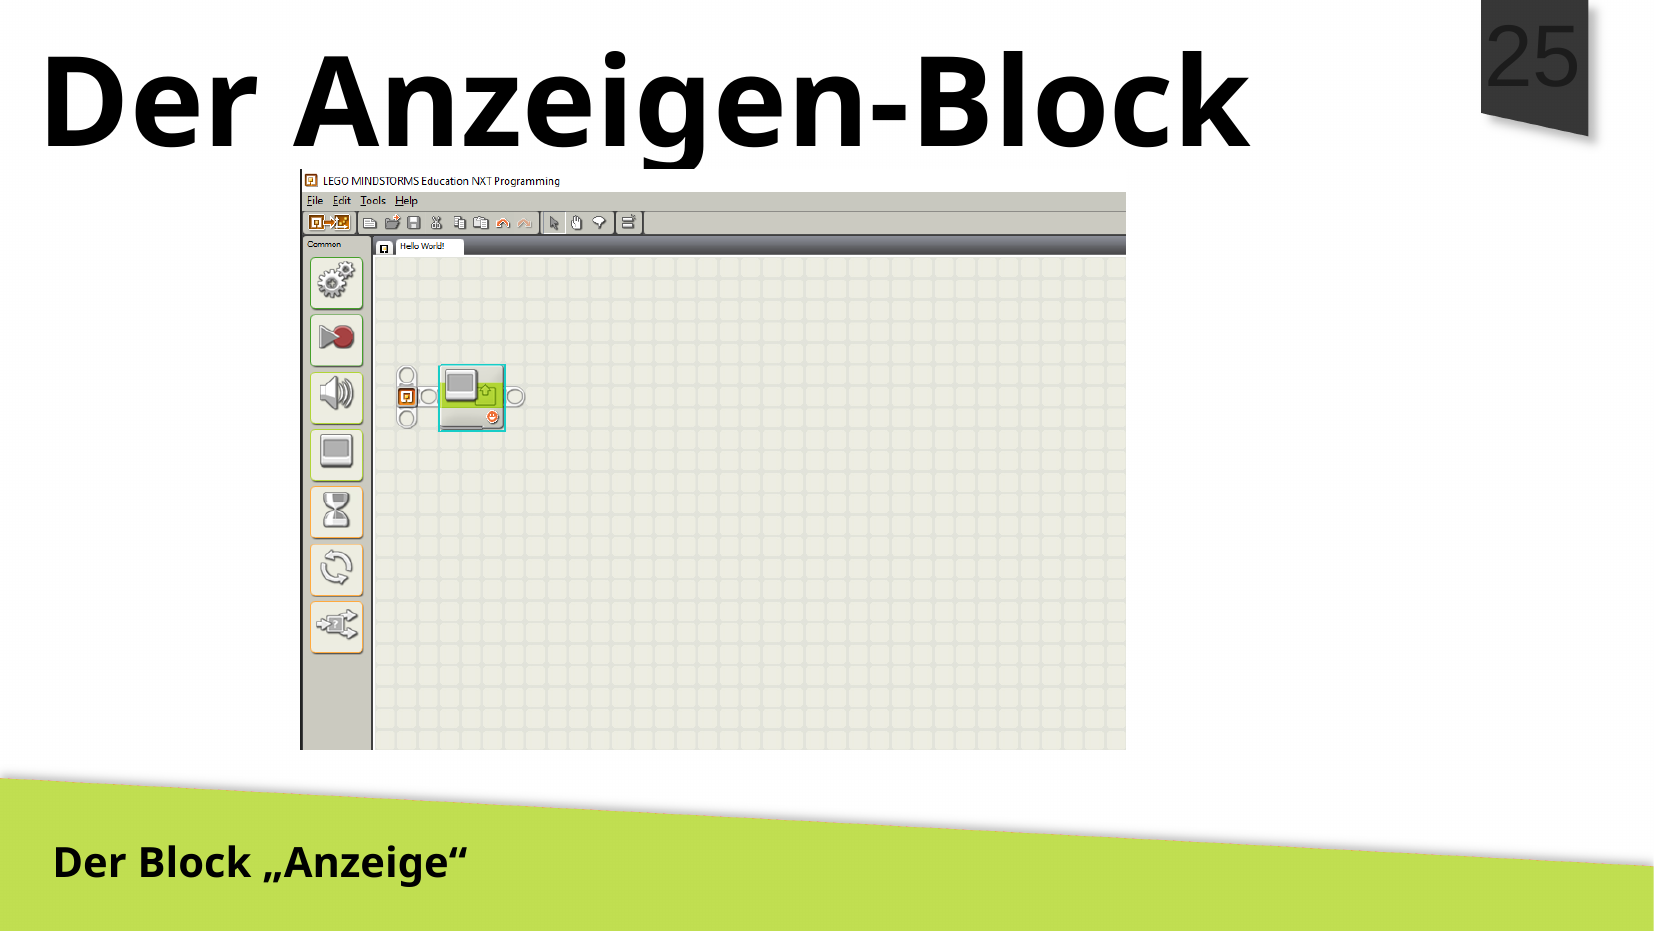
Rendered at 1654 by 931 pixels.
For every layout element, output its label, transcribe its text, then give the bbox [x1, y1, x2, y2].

text_box Der Block „Anzeige“ [37, 825, 863, 901]
text_box <Foliennummer> [1145, 0, 1597, 151]
title Der Anzeigen-Block [37, 0, 1388, 343]
picture [0, 0, 1654, 931]
